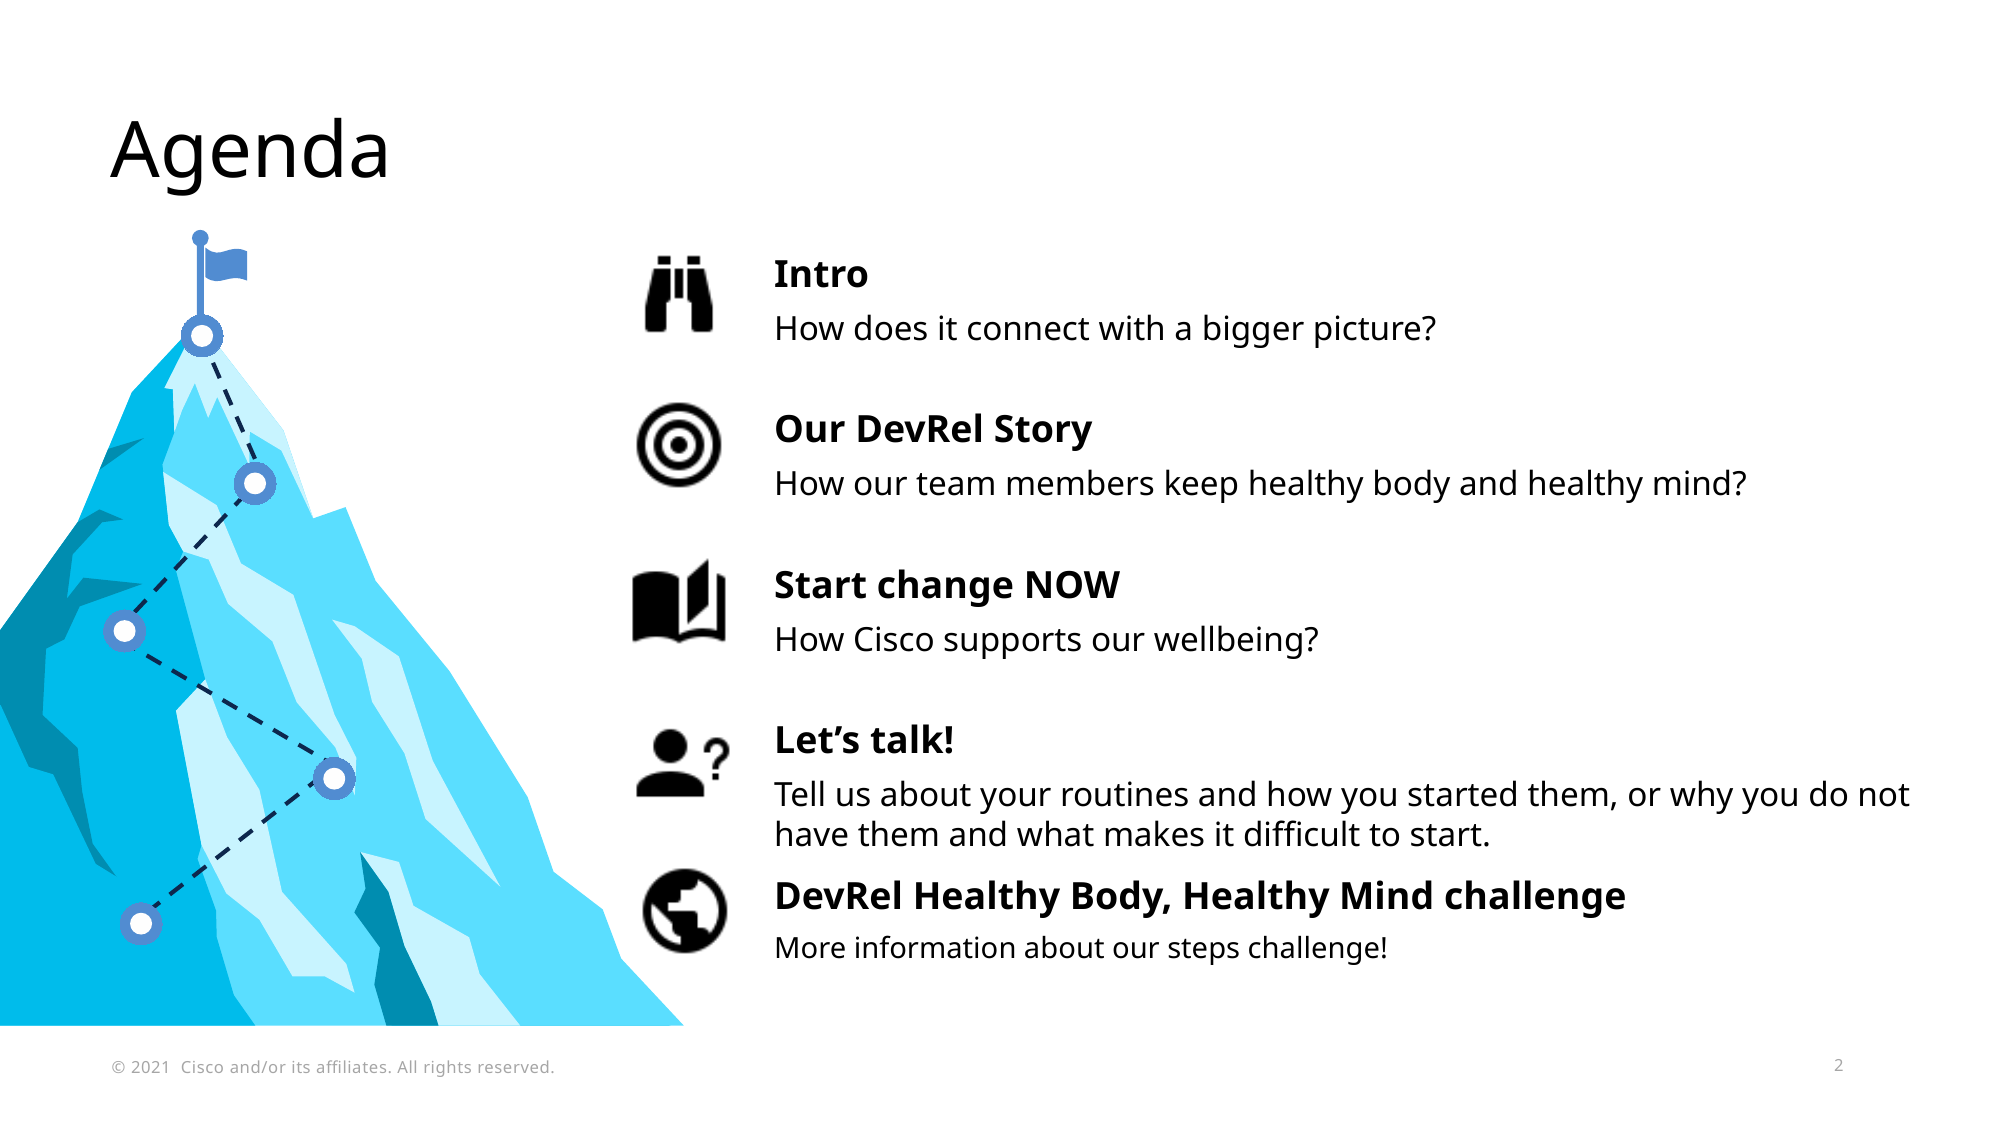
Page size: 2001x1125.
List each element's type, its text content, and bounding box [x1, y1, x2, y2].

text_box Our DevRel Story [774, 404, 1950, 451]
text_box How our team members keep healthy body and healthy mind? [774, 462, 1950, 503]
text_box Tell us about your routines and how you started them, or why you do not have them and what makes it difficult to start. [774, 773, 1950, 854]
text_box [206, 249, 247, 281]
picture [633, 713, 734, 814]
text_box [0, 230, 684, 1026]
text_box Start change NOW [774, 560, 1950, 606]
text_box How does it connect with a bigger picture? [774, 306, 1950, 347]
picture [629, 395, 730, 496]
text_box DevRel Healthy Body, Healthy Mind challenge [774, 871, 1950, 917]
text_box More information about our steps challenge! [774, 929, 1950, 965]
text_box Intro [774, 249, 1950, 295]
text_box How Cisco supports our wellbeing? [774, 618, 1950, 659]
title Agenda [95, 74, 1922, 235]
picture [629, 551, 730, 652]
picture [629, 244, 730, 345]
text_box Let’s talk! [774, 715, 1950, 762]
picture [635, 861, 736, 962]
